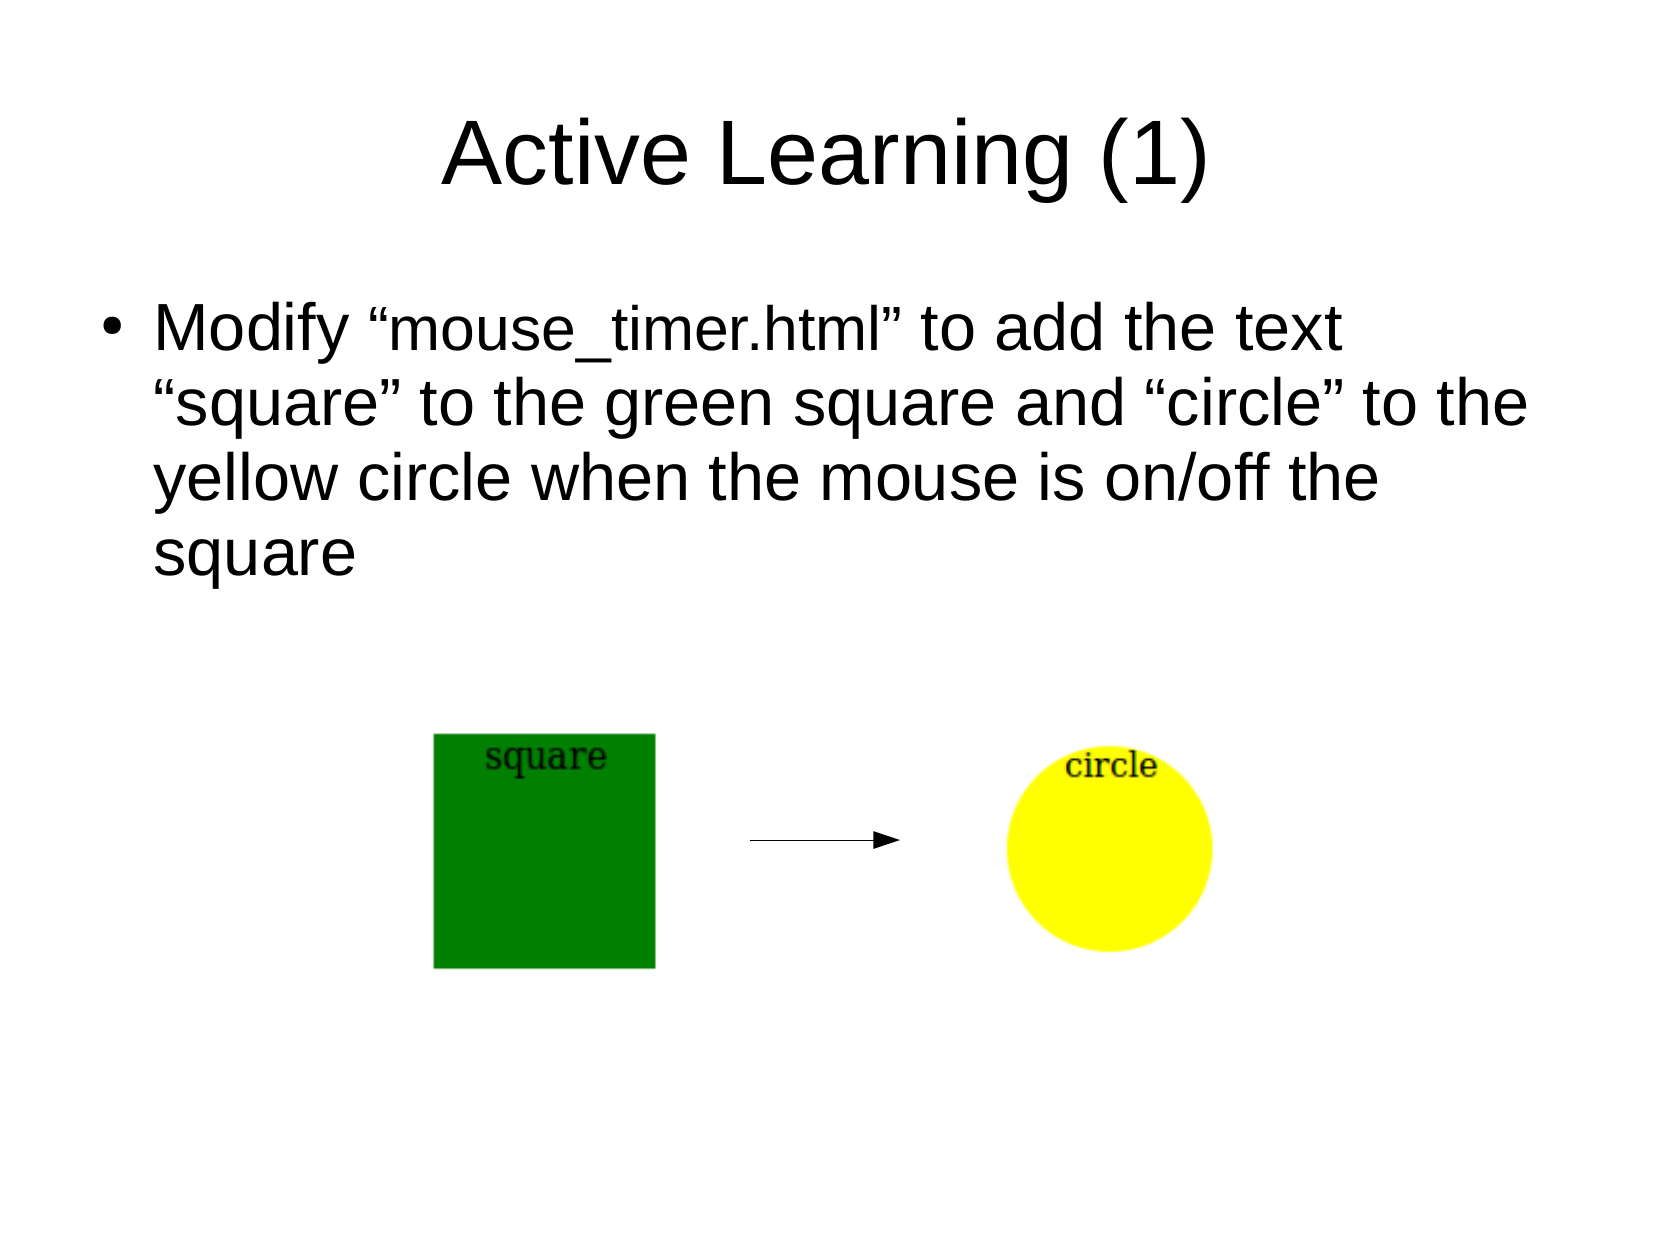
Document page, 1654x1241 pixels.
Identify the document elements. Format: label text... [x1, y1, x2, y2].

title Active Learning (1) [82, 49, 1571, 257]
picture [421, 704, 676, 974]
picture [993, 724, 1246, 976]
list Modify “mouse_timer.html” to add the text “square” to the green square and “circle” to the yellow circle when the mouse is on/off the square [82, 290, 1571, 634]
